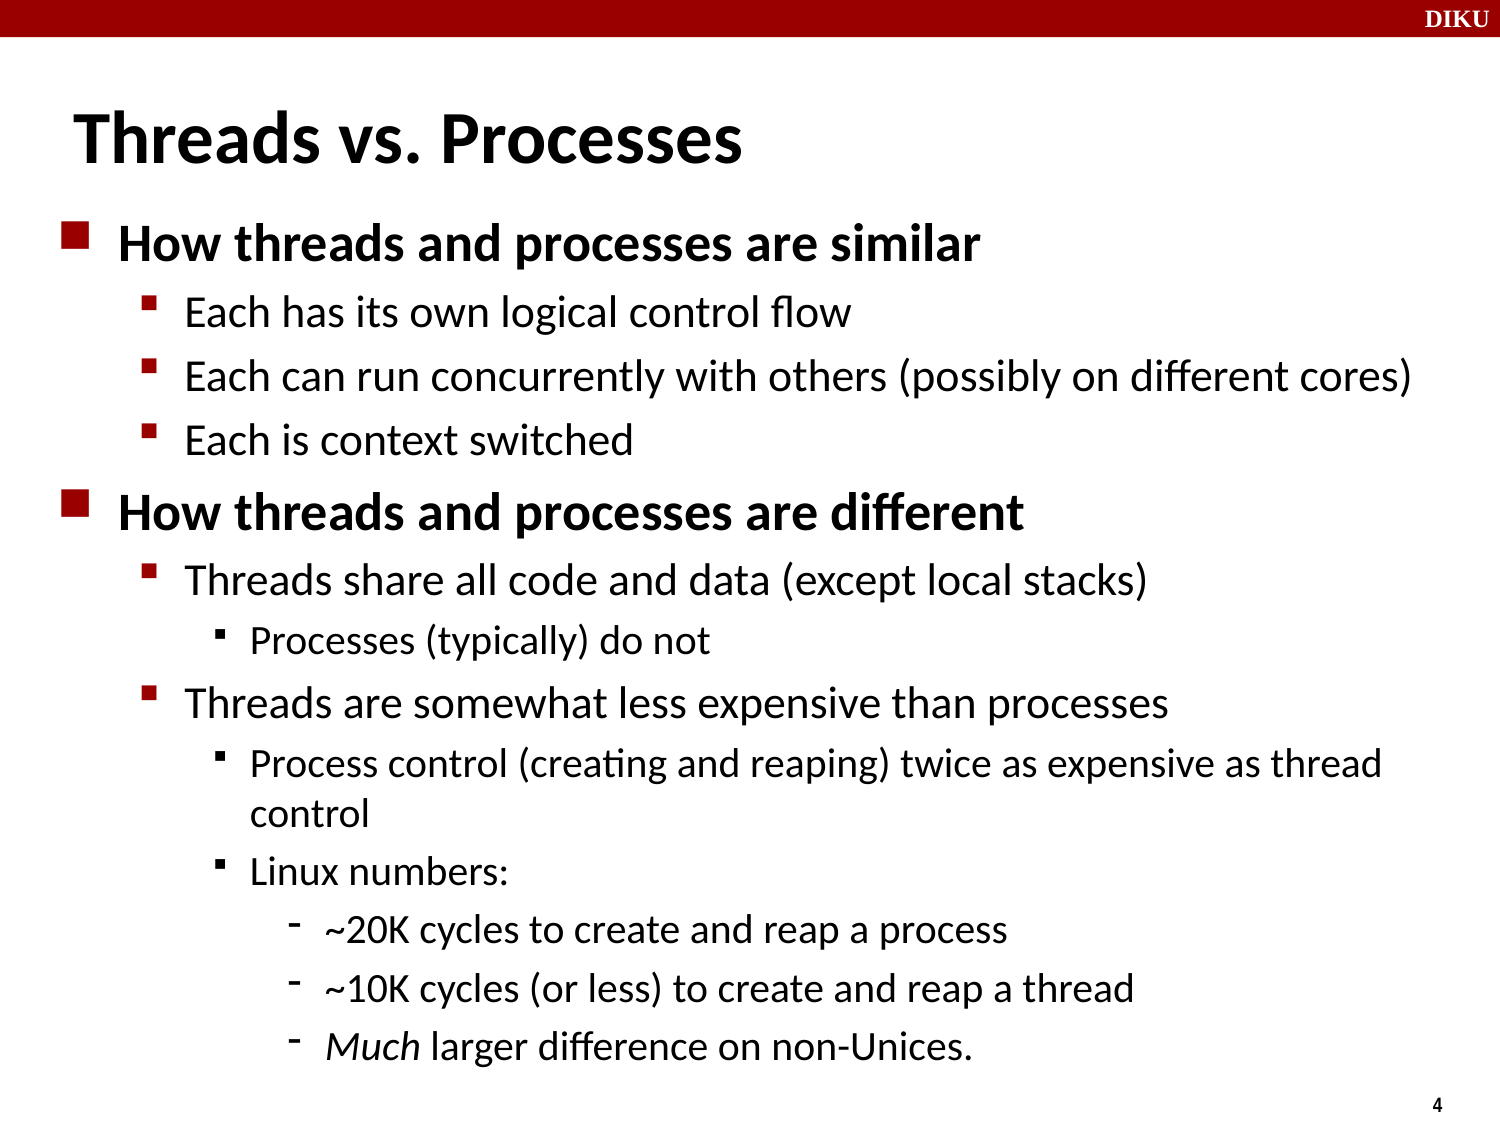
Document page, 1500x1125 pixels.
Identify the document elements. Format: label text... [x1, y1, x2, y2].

text_box How threads and processes are similar Each has its own logical control flow Each can run concurrently with others (possibly on different cores) Each is context switched How threads and processes are different Threads share all code and data (except local stacks) Processes (typically) do not Threads are somewhat less expensive than processes Process control (creating and reaping) twice as expensive as thread control Linux numbers: ~20K cycles to create and reap a process ~10K cycles (or less) to create and reap a thread Much larger difference on non-Unices. [47, 200, 1463, 1078]
text_box Threads vs. Processes [58, 71, 1304, 197]
